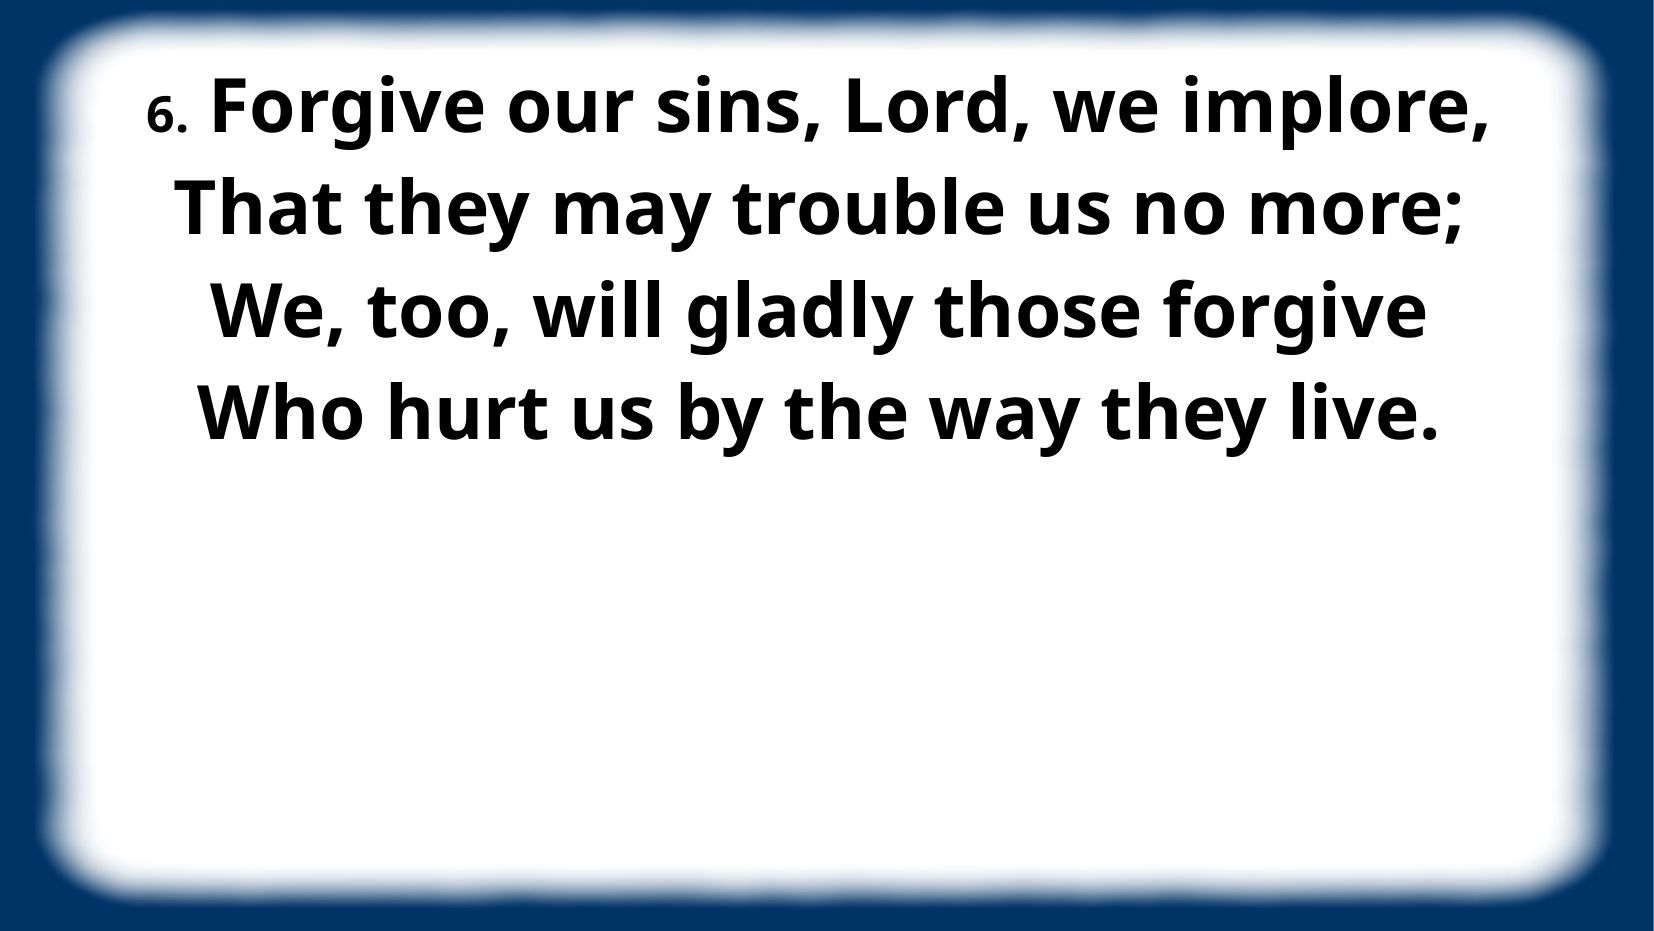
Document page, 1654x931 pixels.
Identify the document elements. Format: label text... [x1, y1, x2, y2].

text_box 6. Forgive our sins, Lord, we implore, That they may trouble us no more; We, too, will gladly those forgive Who hurt us by the way they live. [77, 45, 1563, 460]
picture [0, 0, 1654, 931]
